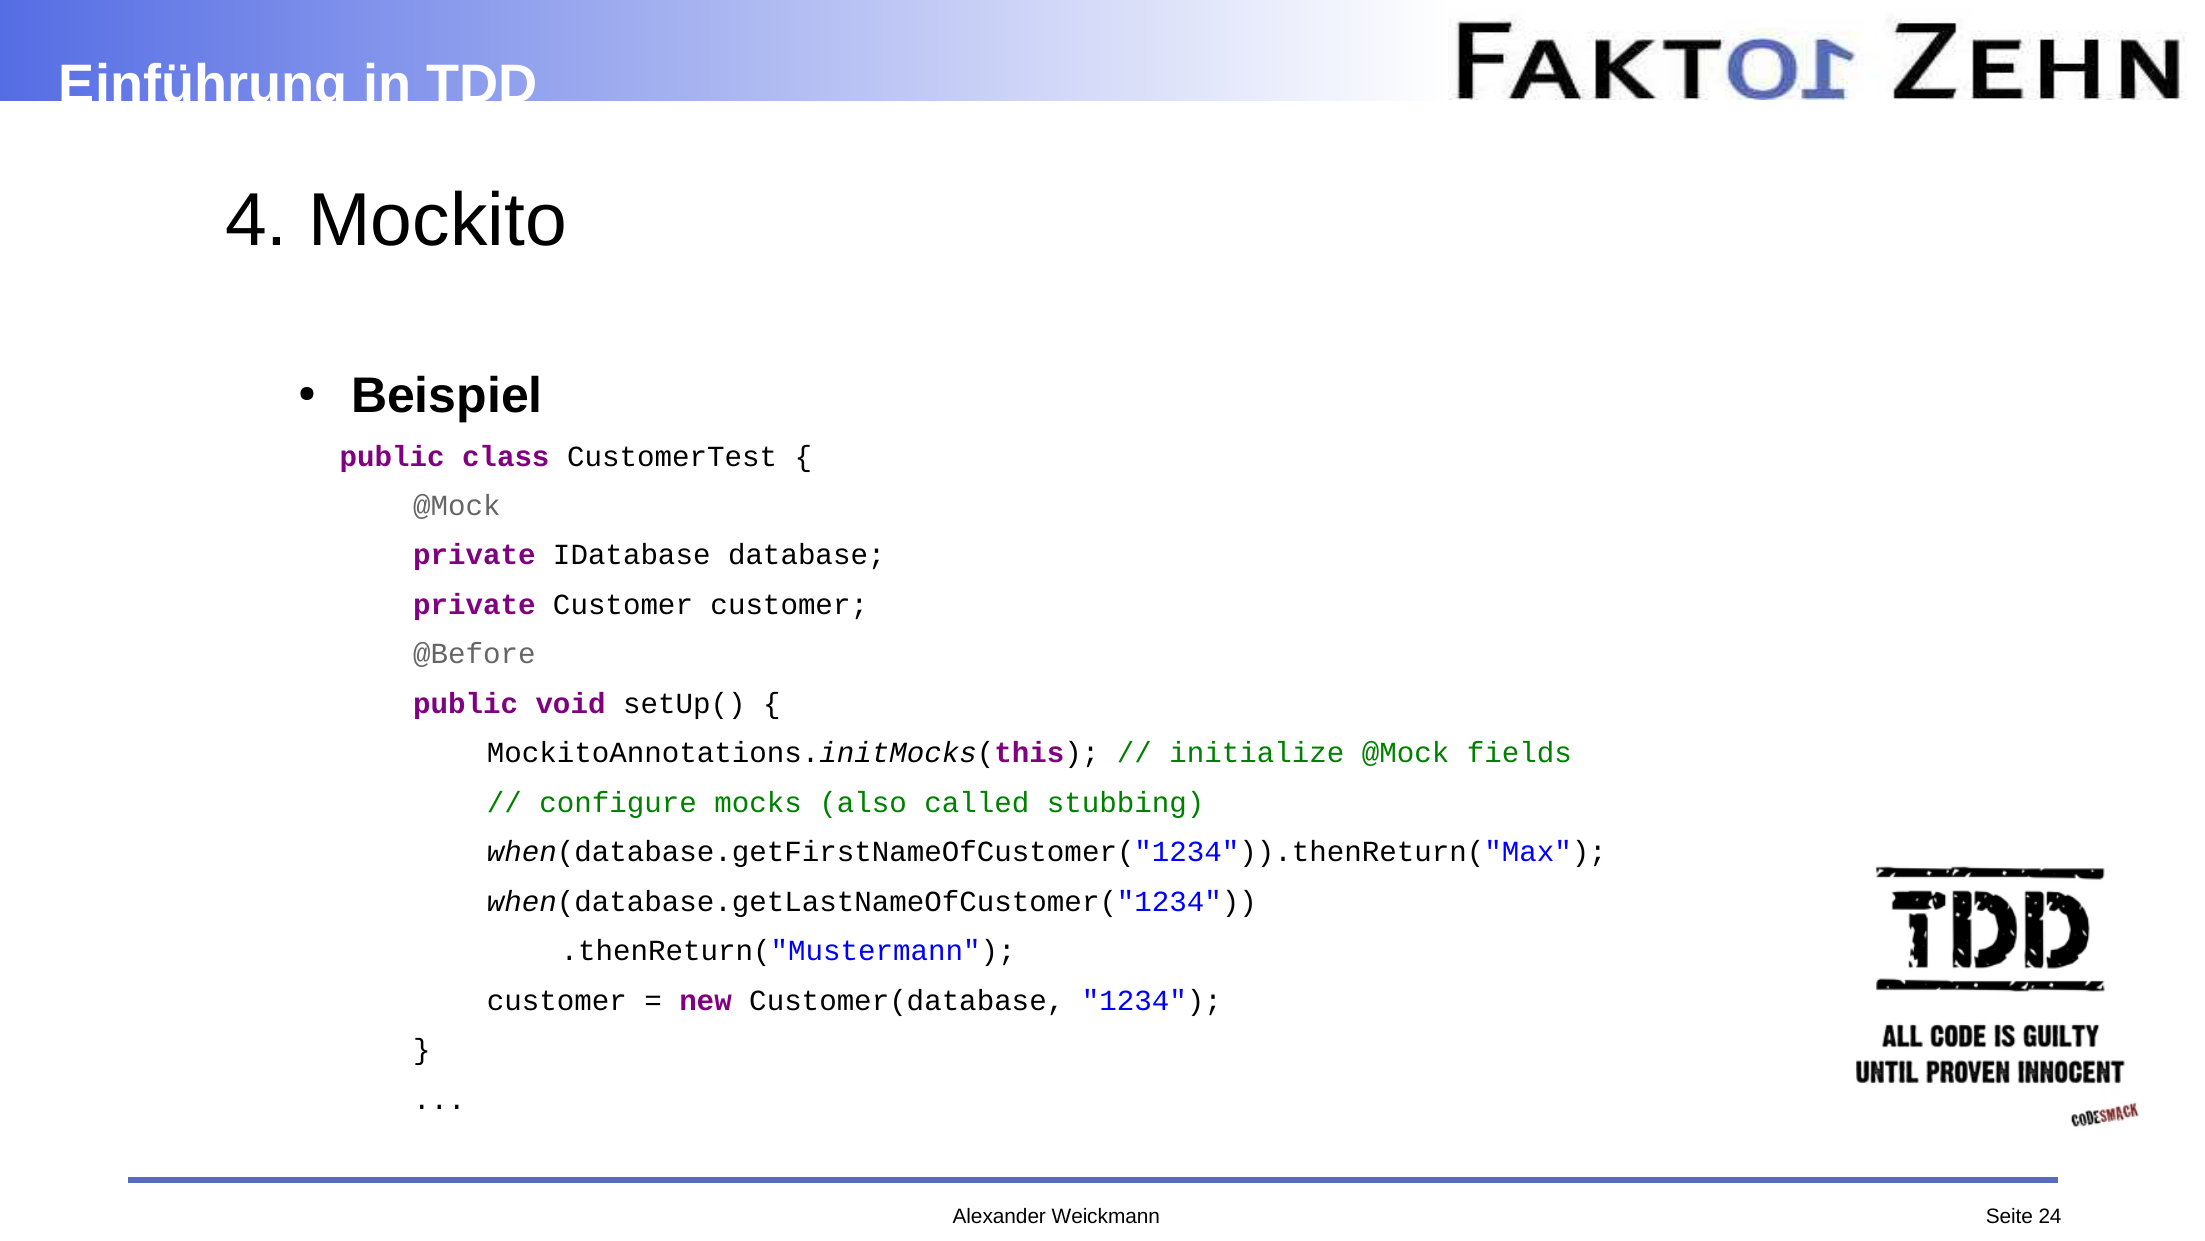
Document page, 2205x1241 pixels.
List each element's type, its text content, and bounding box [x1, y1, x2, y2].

text_box public class CustomerTest { @Mock private IDatabase database; private Customer customer; @Before public void setUp() { MockitoAnnotations.initMocks(this); // initialize @Mock fields // configure mocks (also called stubbing) when(database.getFirstNameOfCustomer("1234")).thenReturn("Max"); when(database.getLastNameOfCustomer("1234")) .thenReturn("Mustermann"); customer = new Customer(database, "1234"); } ... [339, 425, 1932, 1241]
picture [1448, 7, 2191, 100]
list Beispiel [280, 339, 2036, 1108]
picture [1932, 808, 2141, 1176]
title 4. Mockito [225, 142, 1981, 296]
